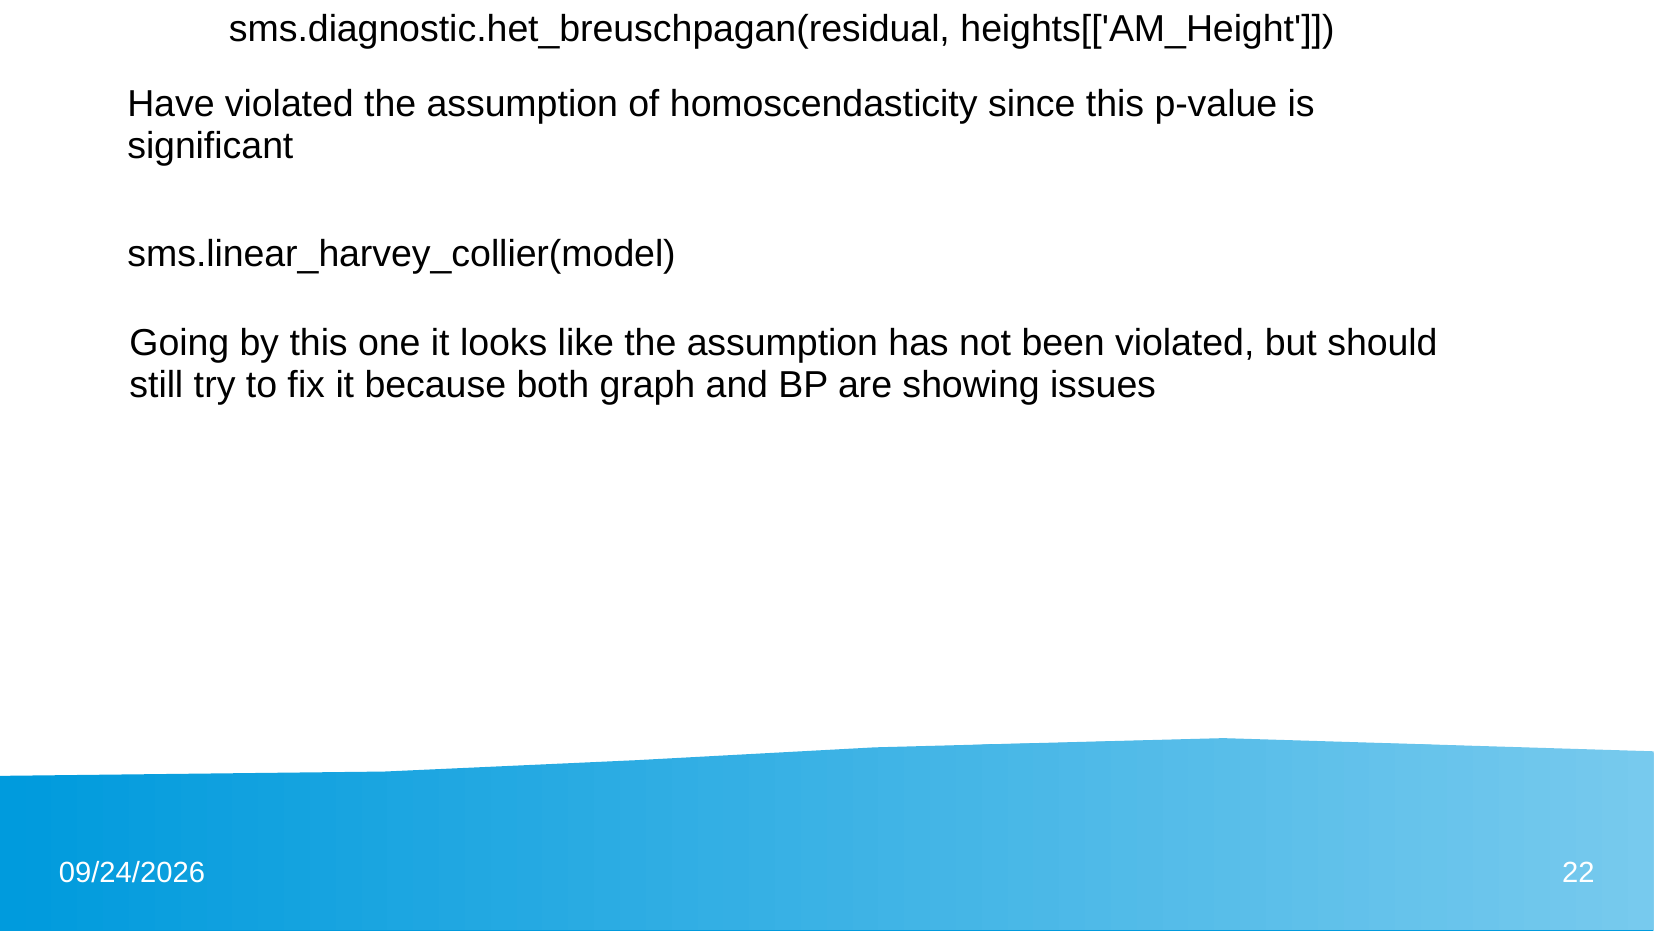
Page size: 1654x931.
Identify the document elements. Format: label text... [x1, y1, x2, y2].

text_box Have violated the assumption of homoscendasticity since this p-value is significant [112, 75, 1463, 174]
text_box sms.diagnostic.het_breuschpagan(residual, heights[['AM_Height']]) [214, 0, 1351, 75]
text_box Going by this one it looks like the assumption has not been violated, but should still try to fix it because both graph and BP are showing issues [114, 313, 1503, 413]
text_box sms.linear_harvey_collier(model) [112, 225, 1351, 282]
